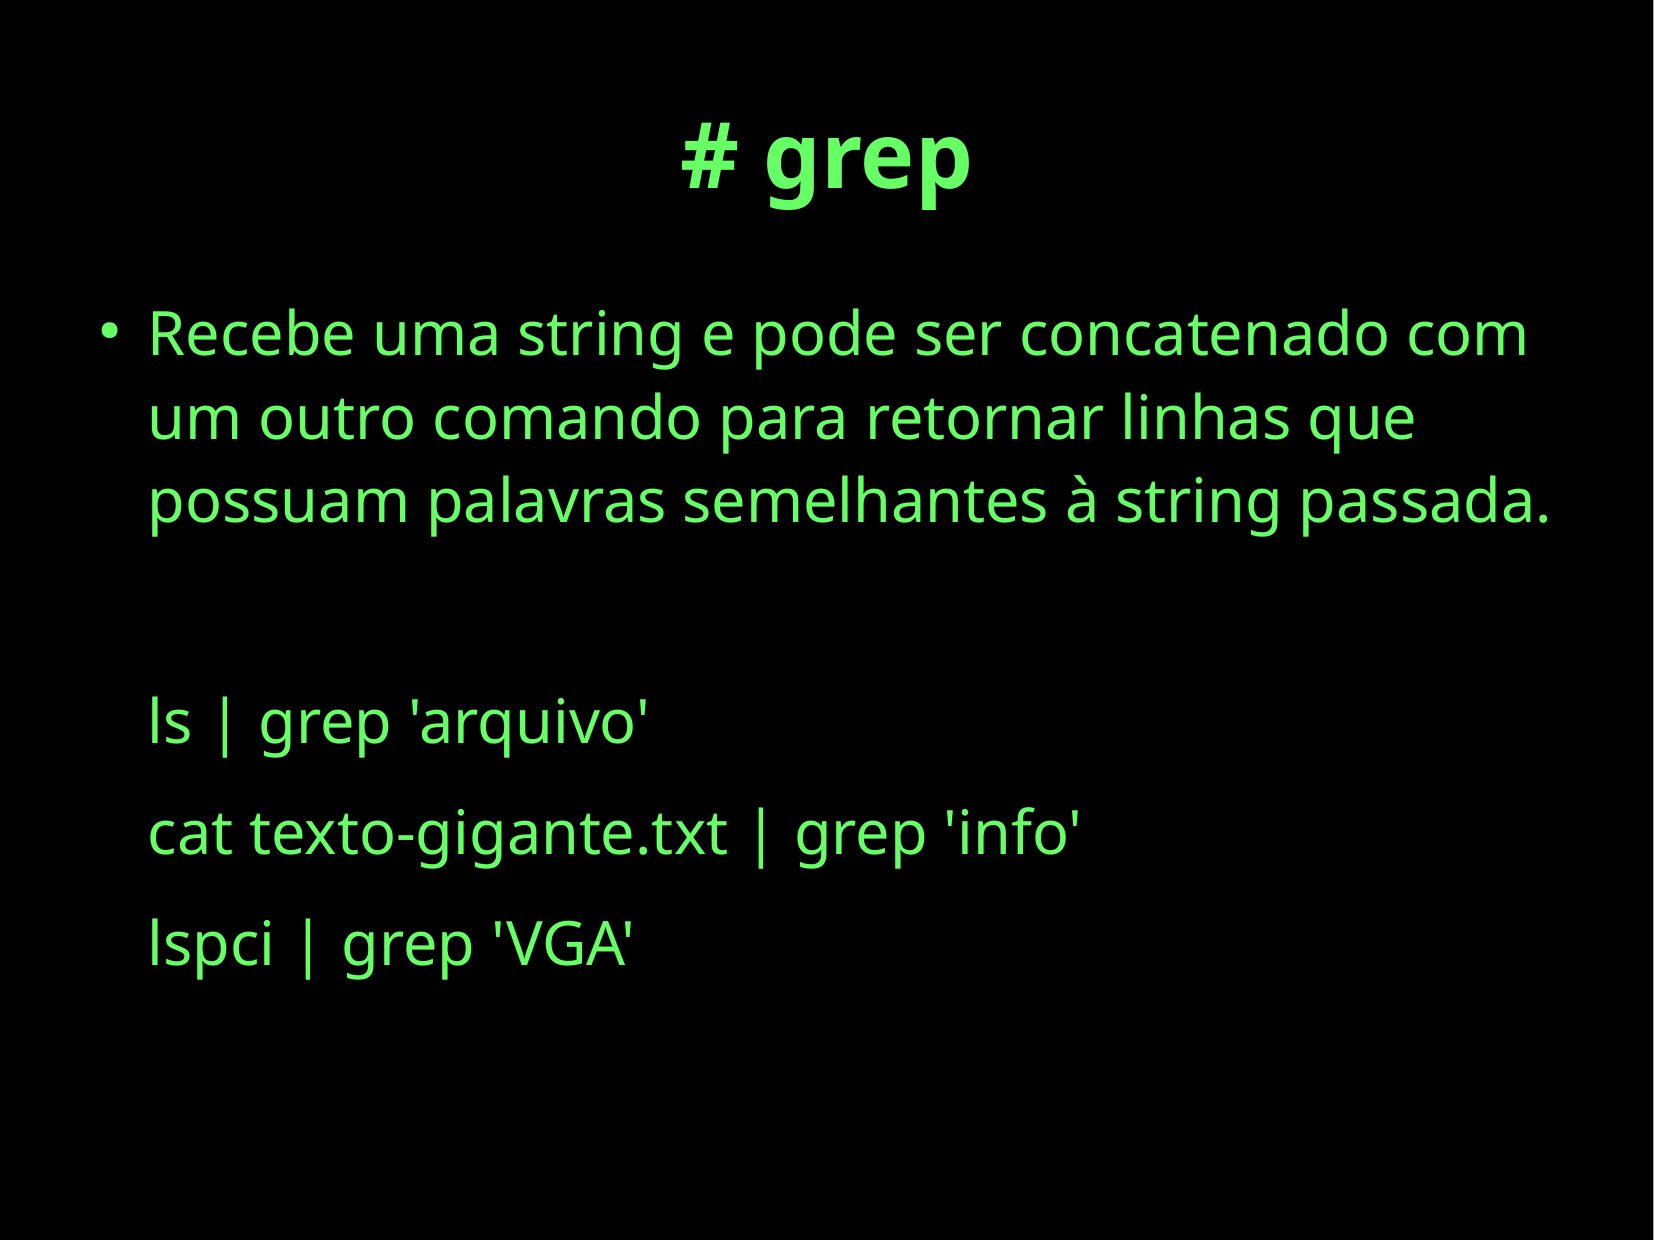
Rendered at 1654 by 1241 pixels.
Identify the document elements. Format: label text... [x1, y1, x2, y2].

list Recebe uma string e pode ser concatenado com um outro comando para retornar linhas que possuam palavras semelhantes à string passada. ls | grep 'arquivo' cat texto-gigante.txt | grep 'info' lspci | grep 'VGA' [82, 290, 1571, 1010]
title # grep [82, 49, 1571, 257]
